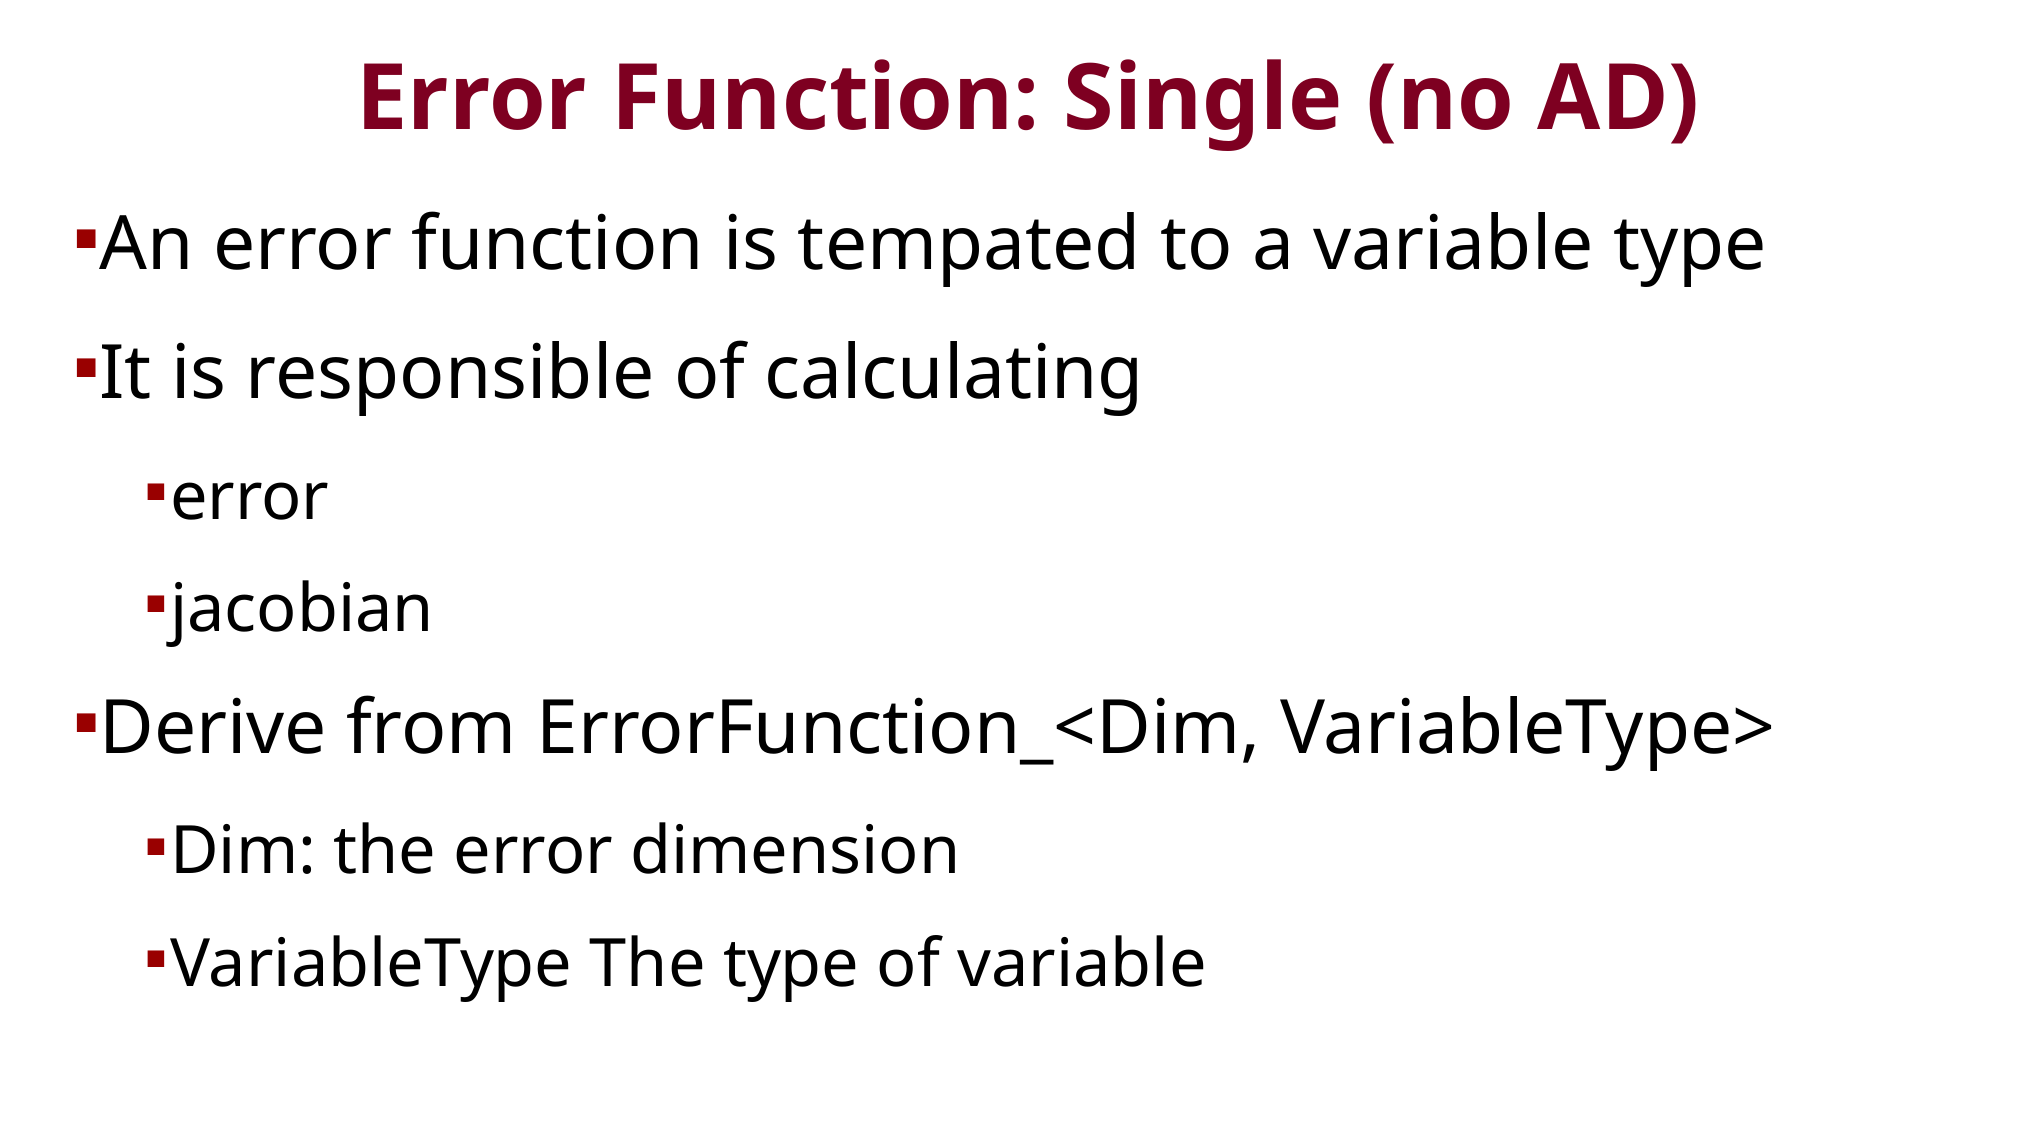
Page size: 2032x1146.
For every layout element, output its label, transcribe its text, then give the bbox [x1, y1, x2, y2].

title Error Function: Single (no AD) [37, 10, 2020, 178]
list An error function is tempated to a variable type It is responsible of calculating error jacobian Derive from ErrorFunction_<Dim, VariableType> Dim: the error dimension VariableType The type of variable [59, 188, 1985, 1111]
